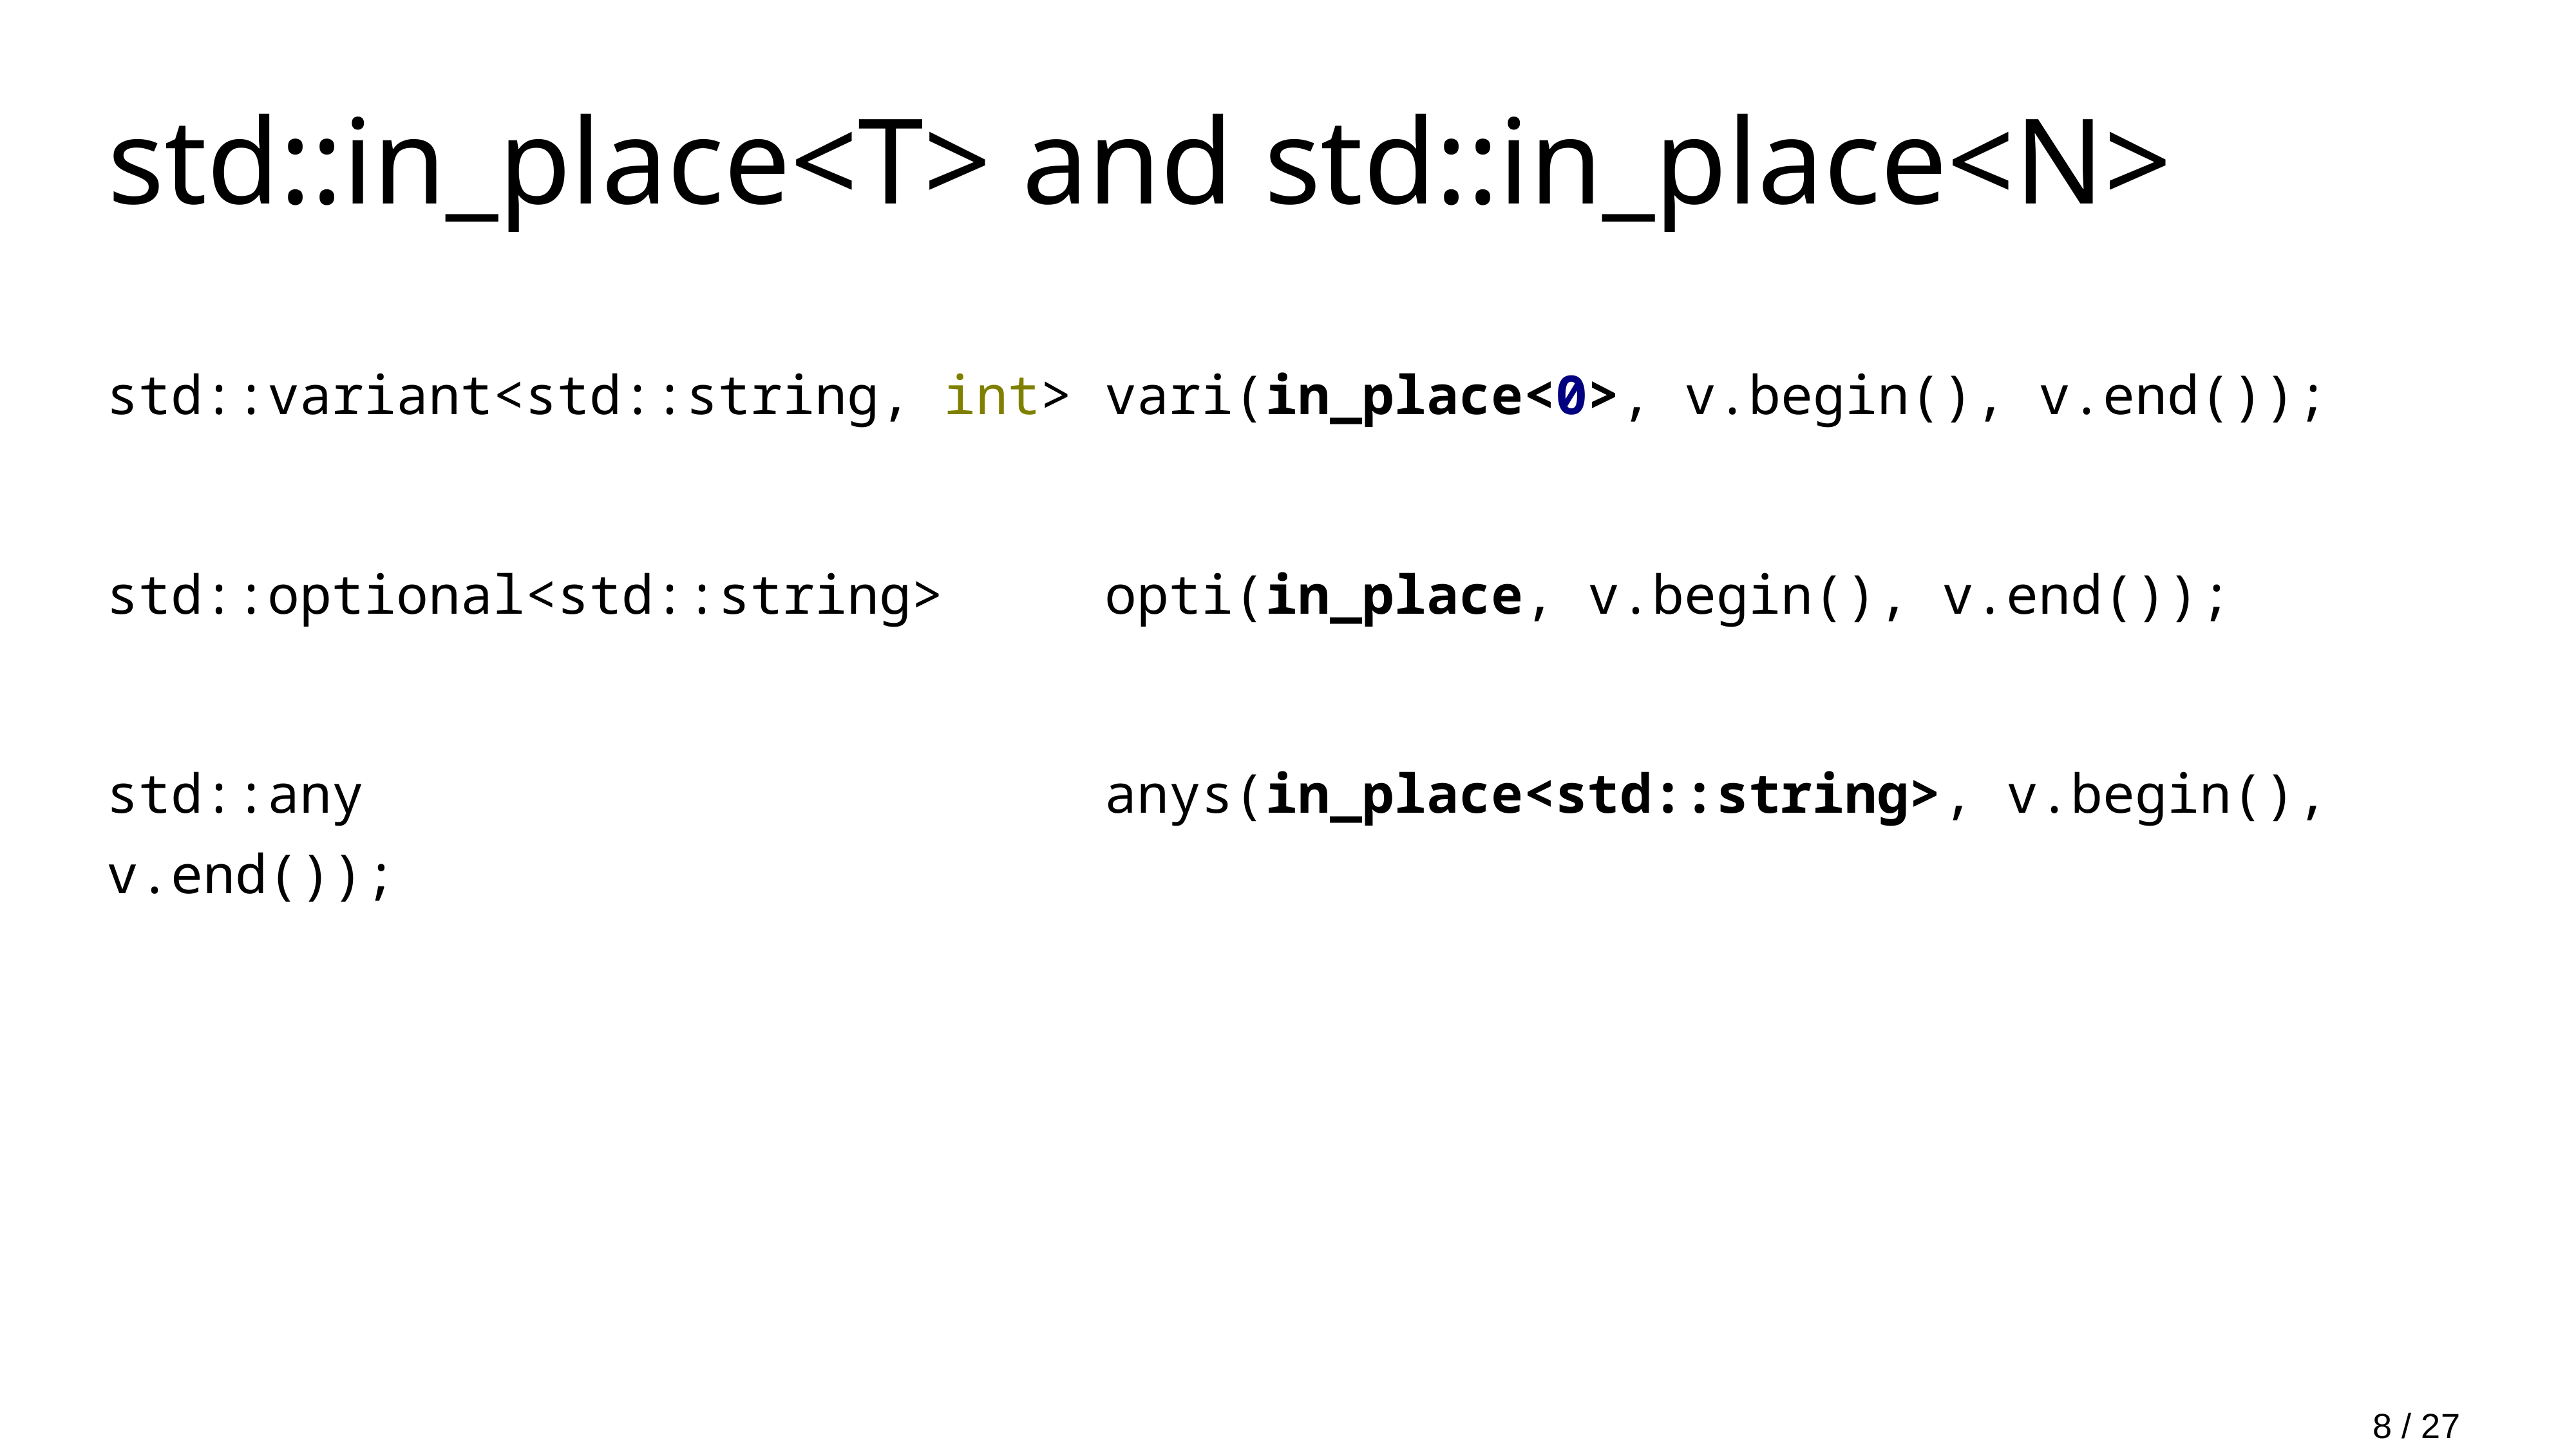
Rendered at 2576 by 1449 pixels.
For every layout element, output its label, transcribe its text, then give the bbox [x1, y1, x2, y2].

list std::variant<std::string, int> vari(in_place<0>, v.begin(), v.end()); std::optional<std::string> opti(in_place, v.begin(), v.end()); std::any anys(in_place<std::string>, v.begin(), v.end()); [0, 295, 2576, 1449]
text_box <number> / 27 [2363, 1402, 2576, 1449]
title std::in_place<T> and std::in_place<N> [108, 80, 2468, 242]
